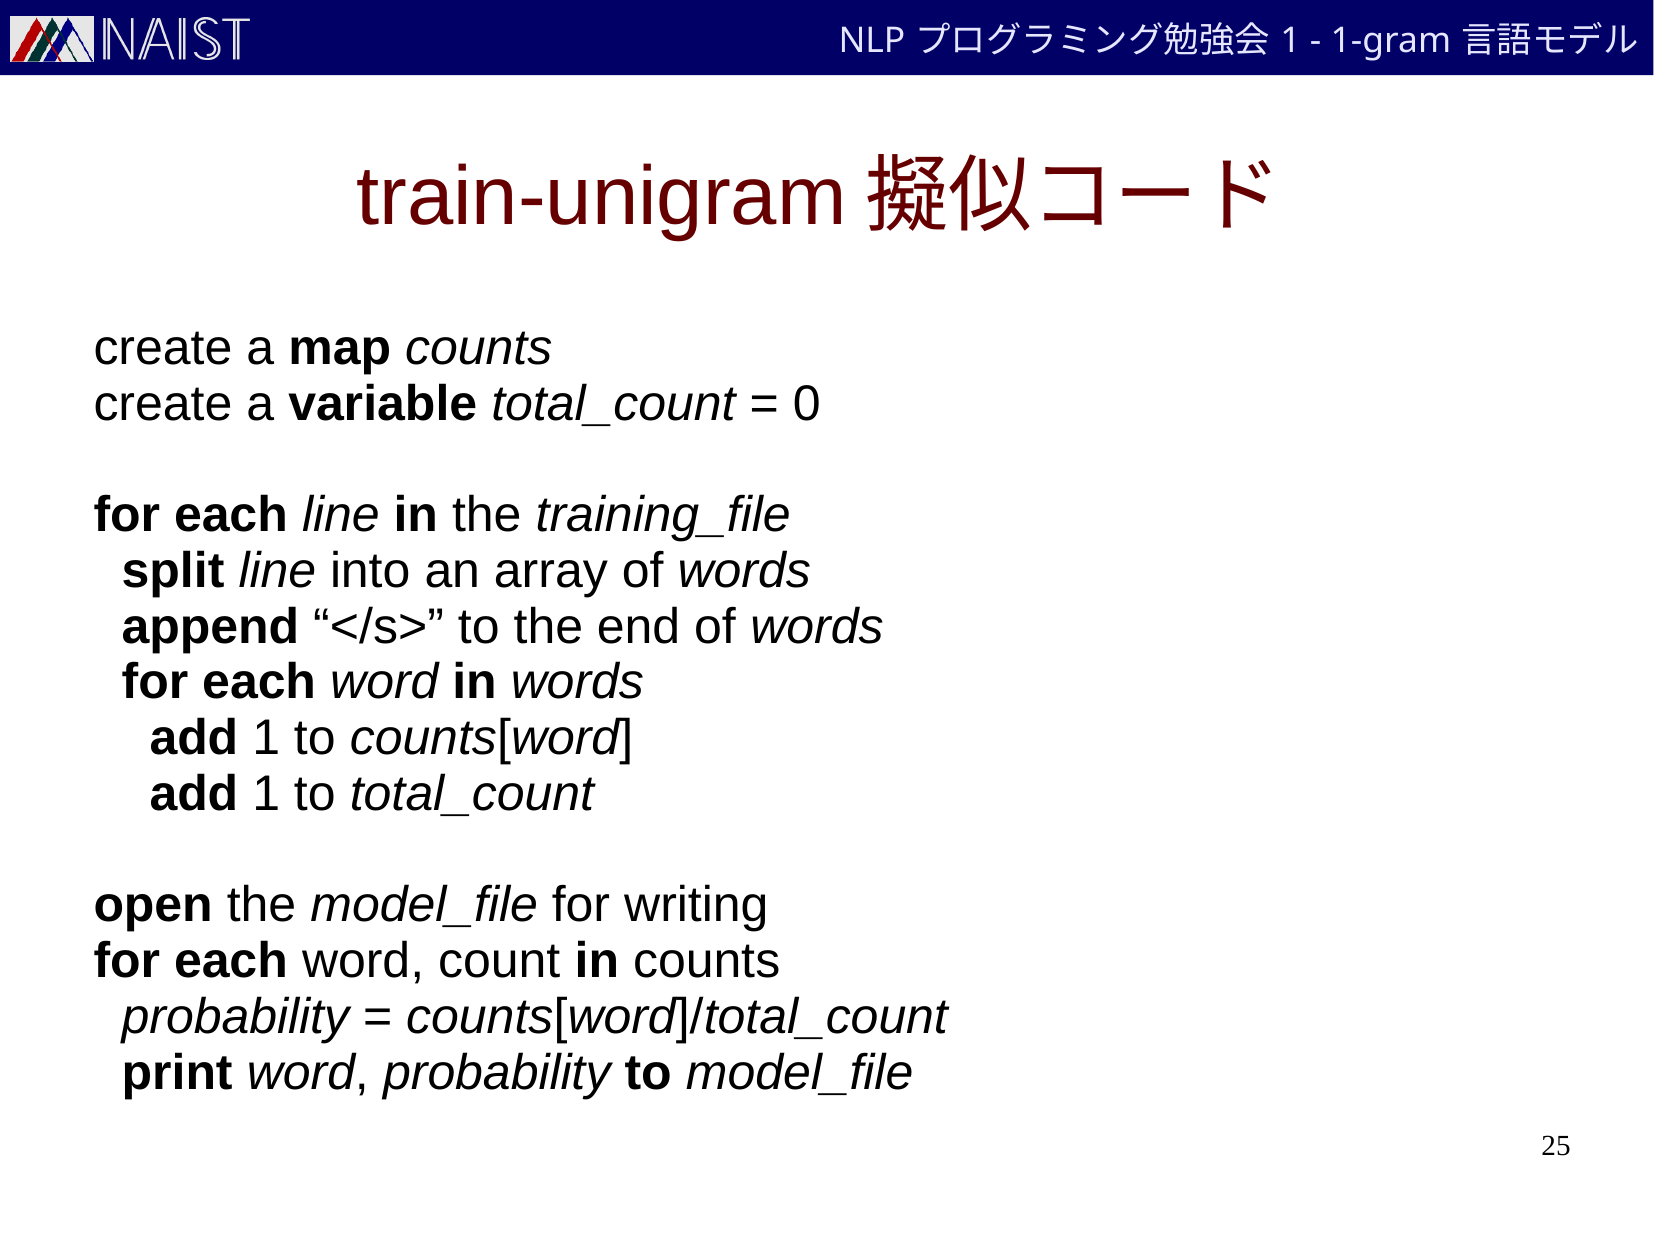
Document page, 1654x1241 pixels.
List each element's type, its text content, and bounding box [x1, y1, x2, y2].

picture [10, 16, 94, 62]
text_box create a map counts create a variable total_count = 0 for each line in the training_file split line into an array of words append “</s>” to the end of words for each word in words add 1 to counts[word] add 1 to total_count open the model_file for writing for each word, count in counts probability = counts[word]/total_count print word, probability to model_file [78, 311, 964, 1108]
picture [102, 17, 251, 60]
title train-unigram擬似コード [75, 92, 1564, 285]
